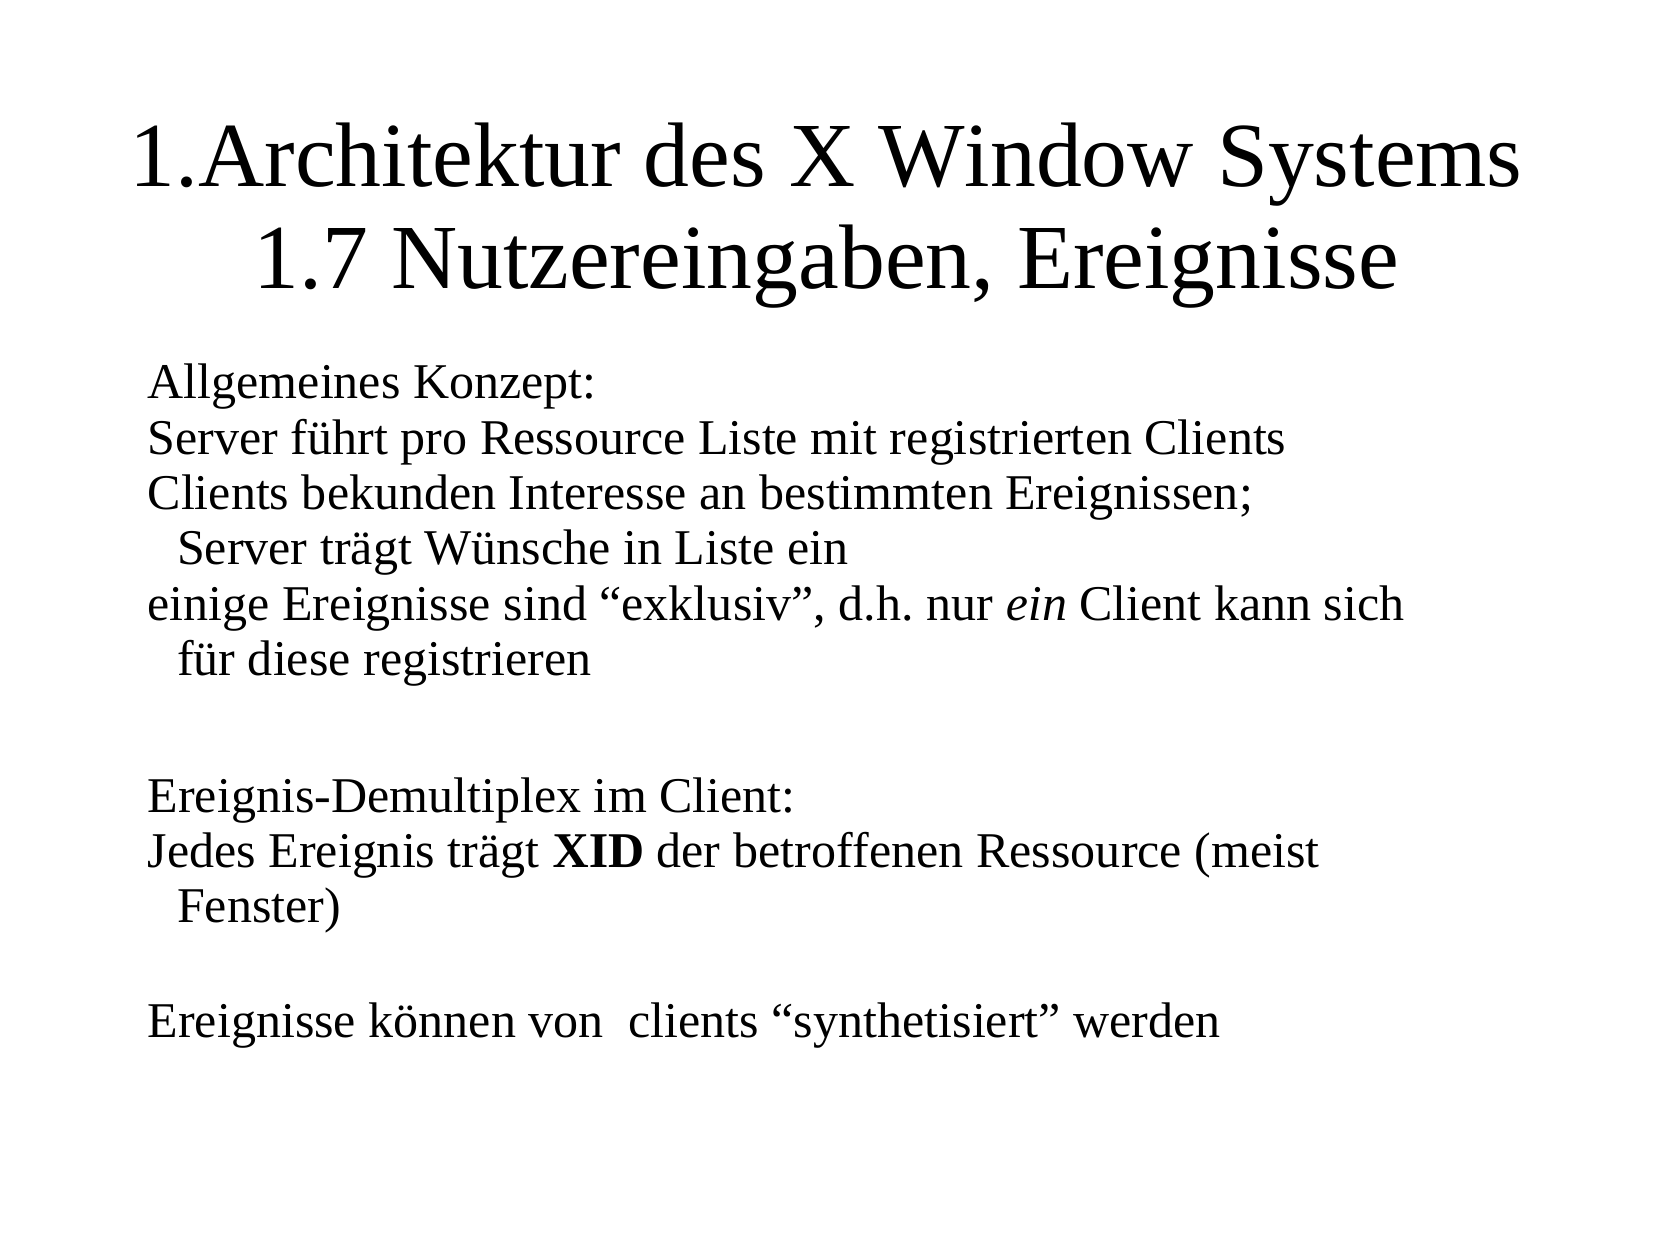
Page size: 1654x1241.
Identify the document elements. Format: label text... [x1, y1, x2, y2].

text_box Allgemeines Konzept: Server führt pro Ressource Liste mit registrierten Clients Clients bekunden Interesse an bestimmten Ereignissen; Server trägt Wünsche in Liste ein einige Ereignisse sind “exklusiv”, d.h. nur ein Client kann sich für diese registrieren [147, 354, 1418, 687]
text_box Ereignisse können von clients “synthetisiert” werden [147, 992, 1418, 1078]
title 1.Architektur des X Window Systems 1.7 Nutzereingaben, Ereignisse [121, 102, 1534, 311]
text_box Ereignis-Demultiplex im Client: Jedes Ereignis trägt XID der betroffenen Ressource (meist Fenster) [147, 767, 1418, 992]
